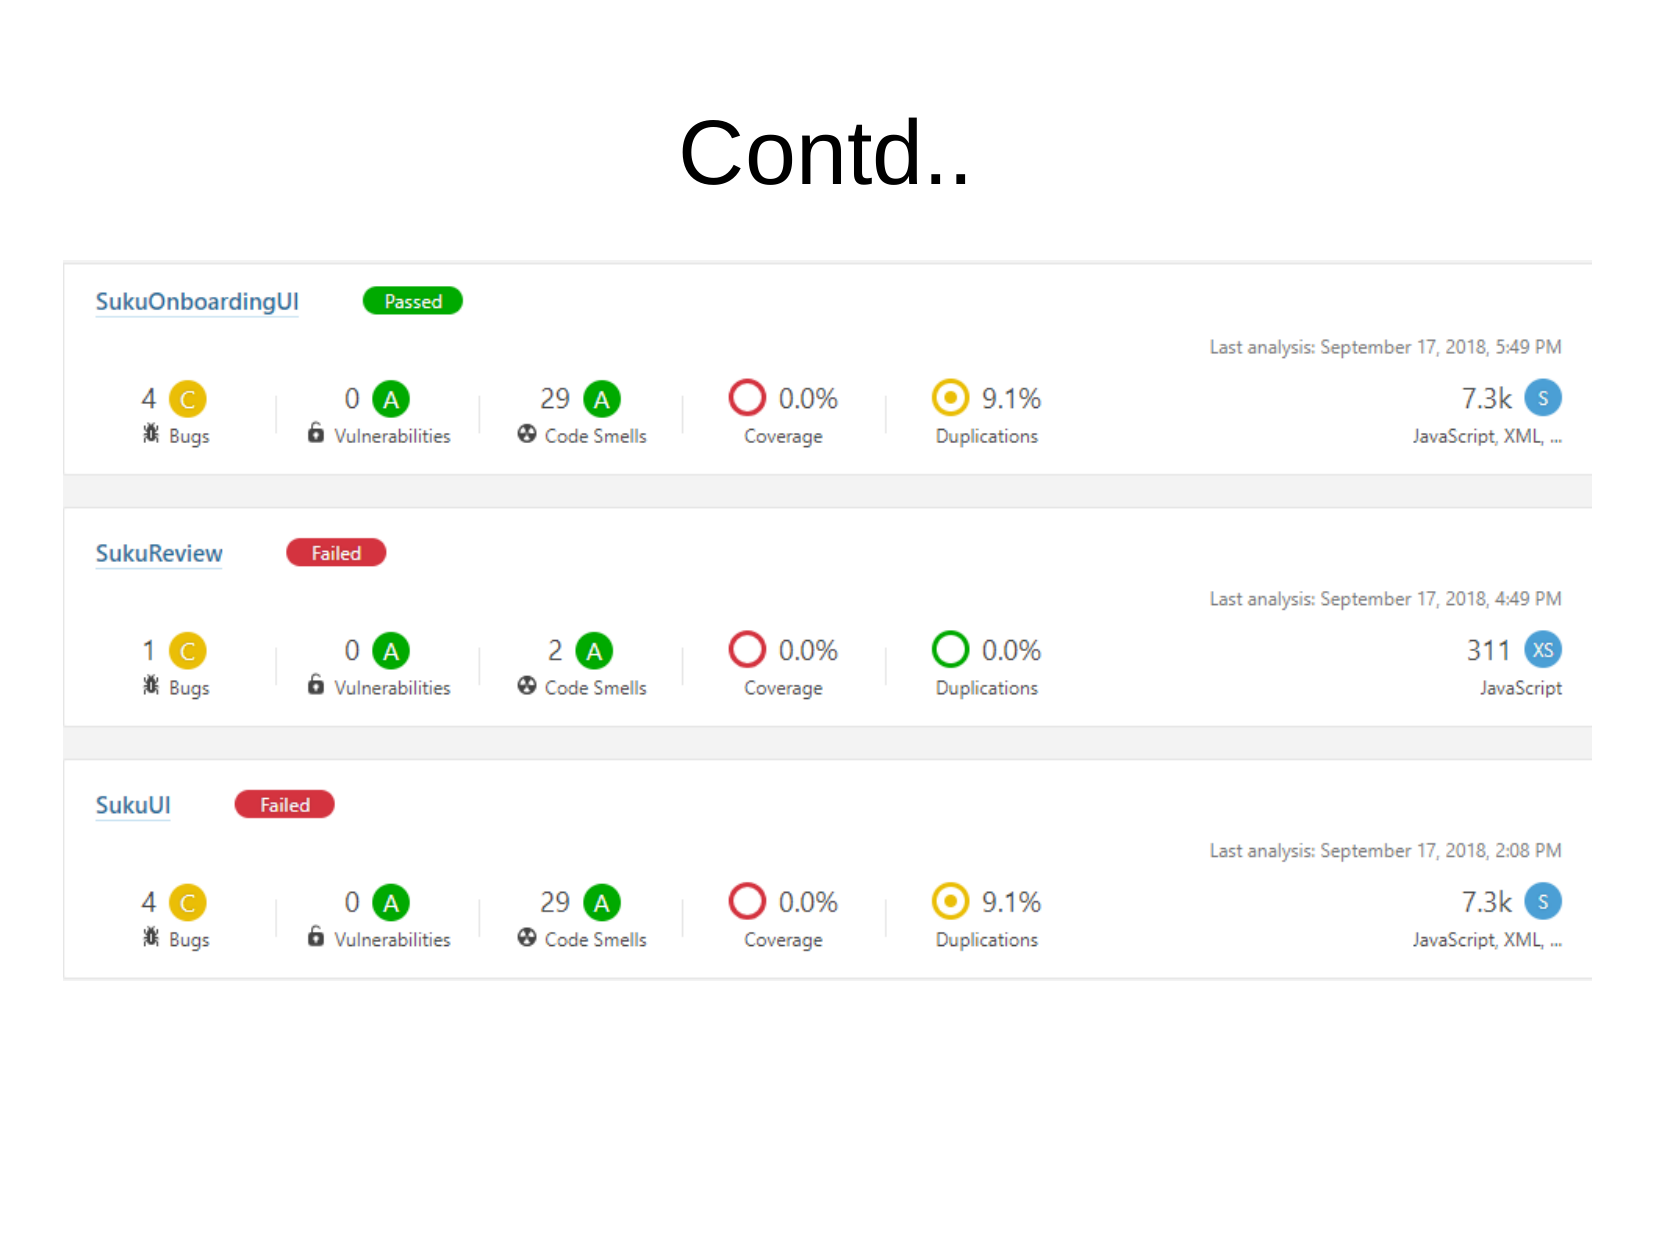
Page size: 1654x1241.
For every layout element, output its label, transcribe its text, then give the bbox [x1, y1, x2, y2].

picture [63, 260, 1592, 981]
title Contd.. [82, 49, 1571, 257]
